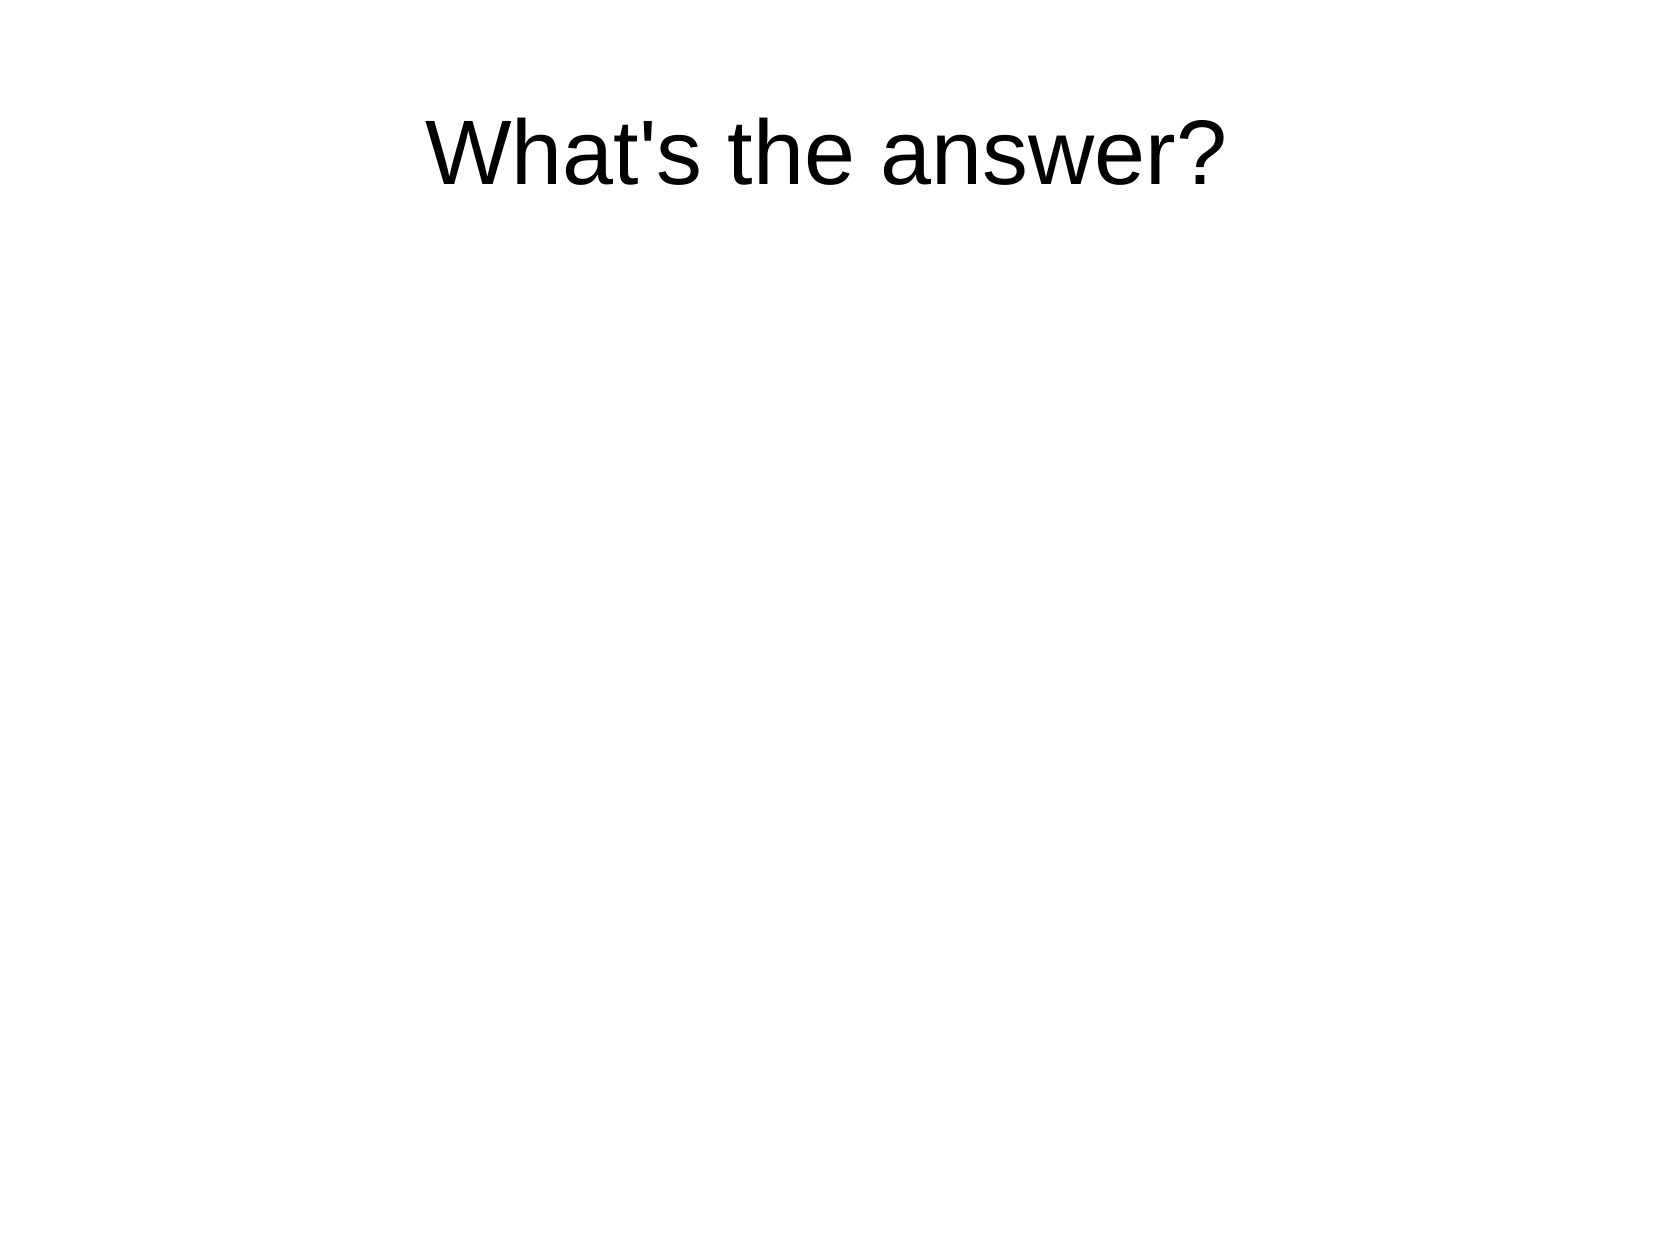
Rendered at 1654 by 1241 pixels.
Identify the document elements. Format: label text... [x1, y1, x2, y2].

title What's the answer? [82, 56, 1571, 250]
